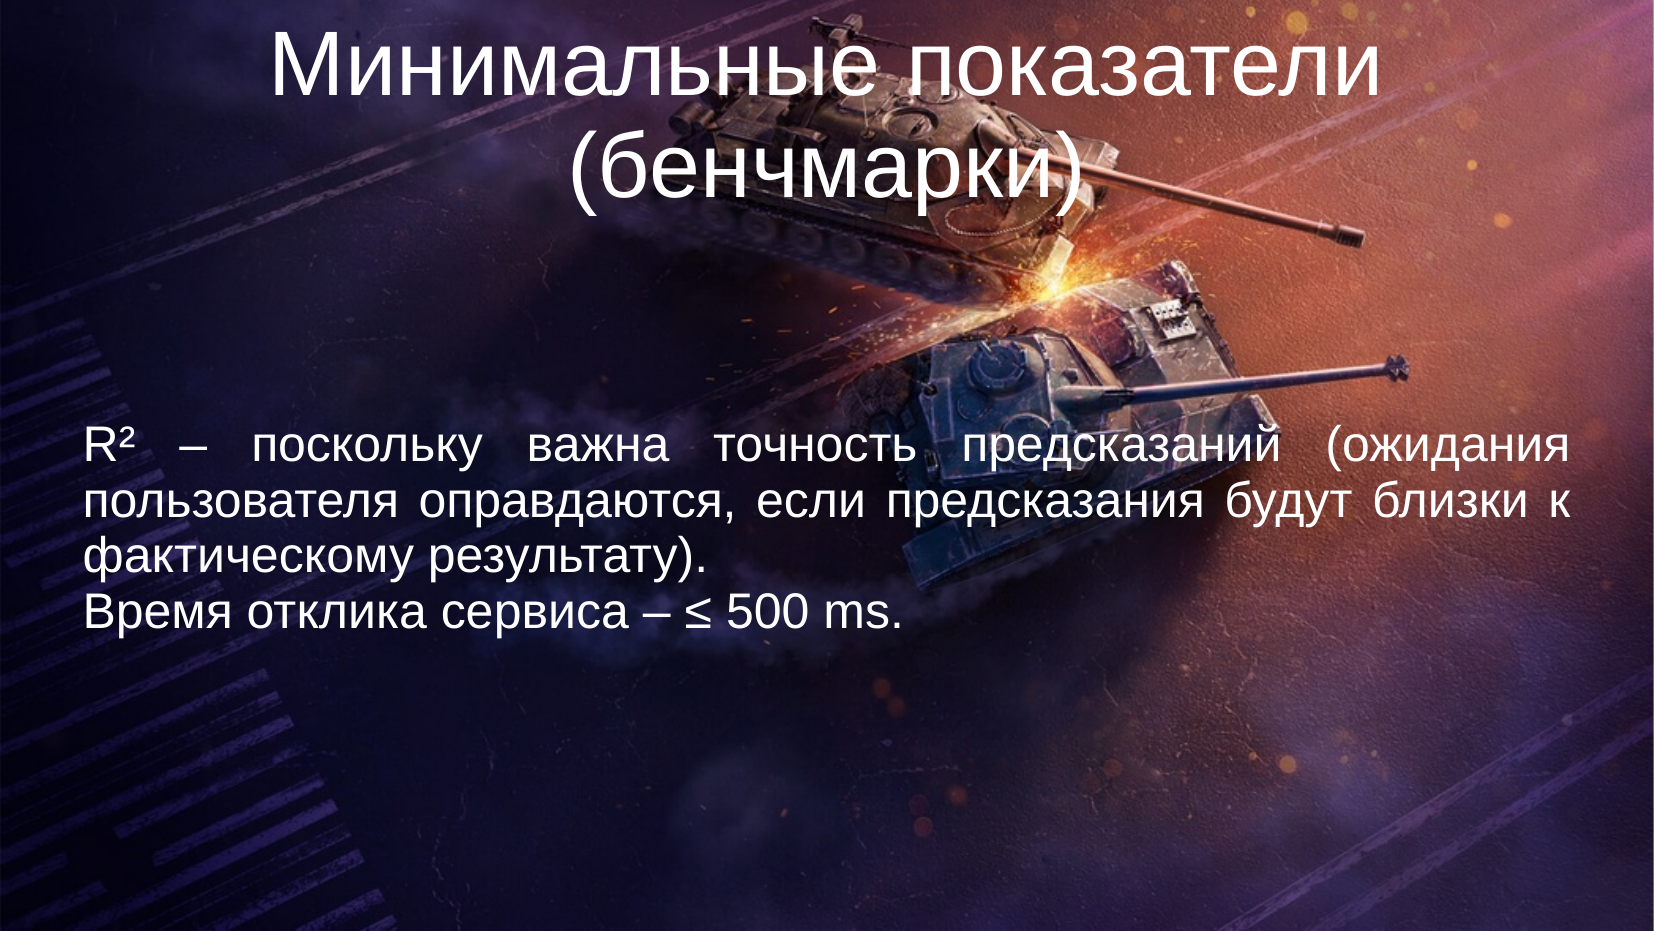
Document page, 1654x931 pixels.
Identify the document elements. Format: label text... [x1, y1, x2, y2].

title Минимальные показатели (бенчмарки) [82, 12, 1571, 218]
subtitle R² – поскольку важна точность предсказаний (ожидания пользователя оправдаются, если предсказания будут близки к фактическому результату). Время отклика сервиса – ≤ 500 ms. [82, 257, 1571, 798]
picture [0, 0, 1654, 931]
